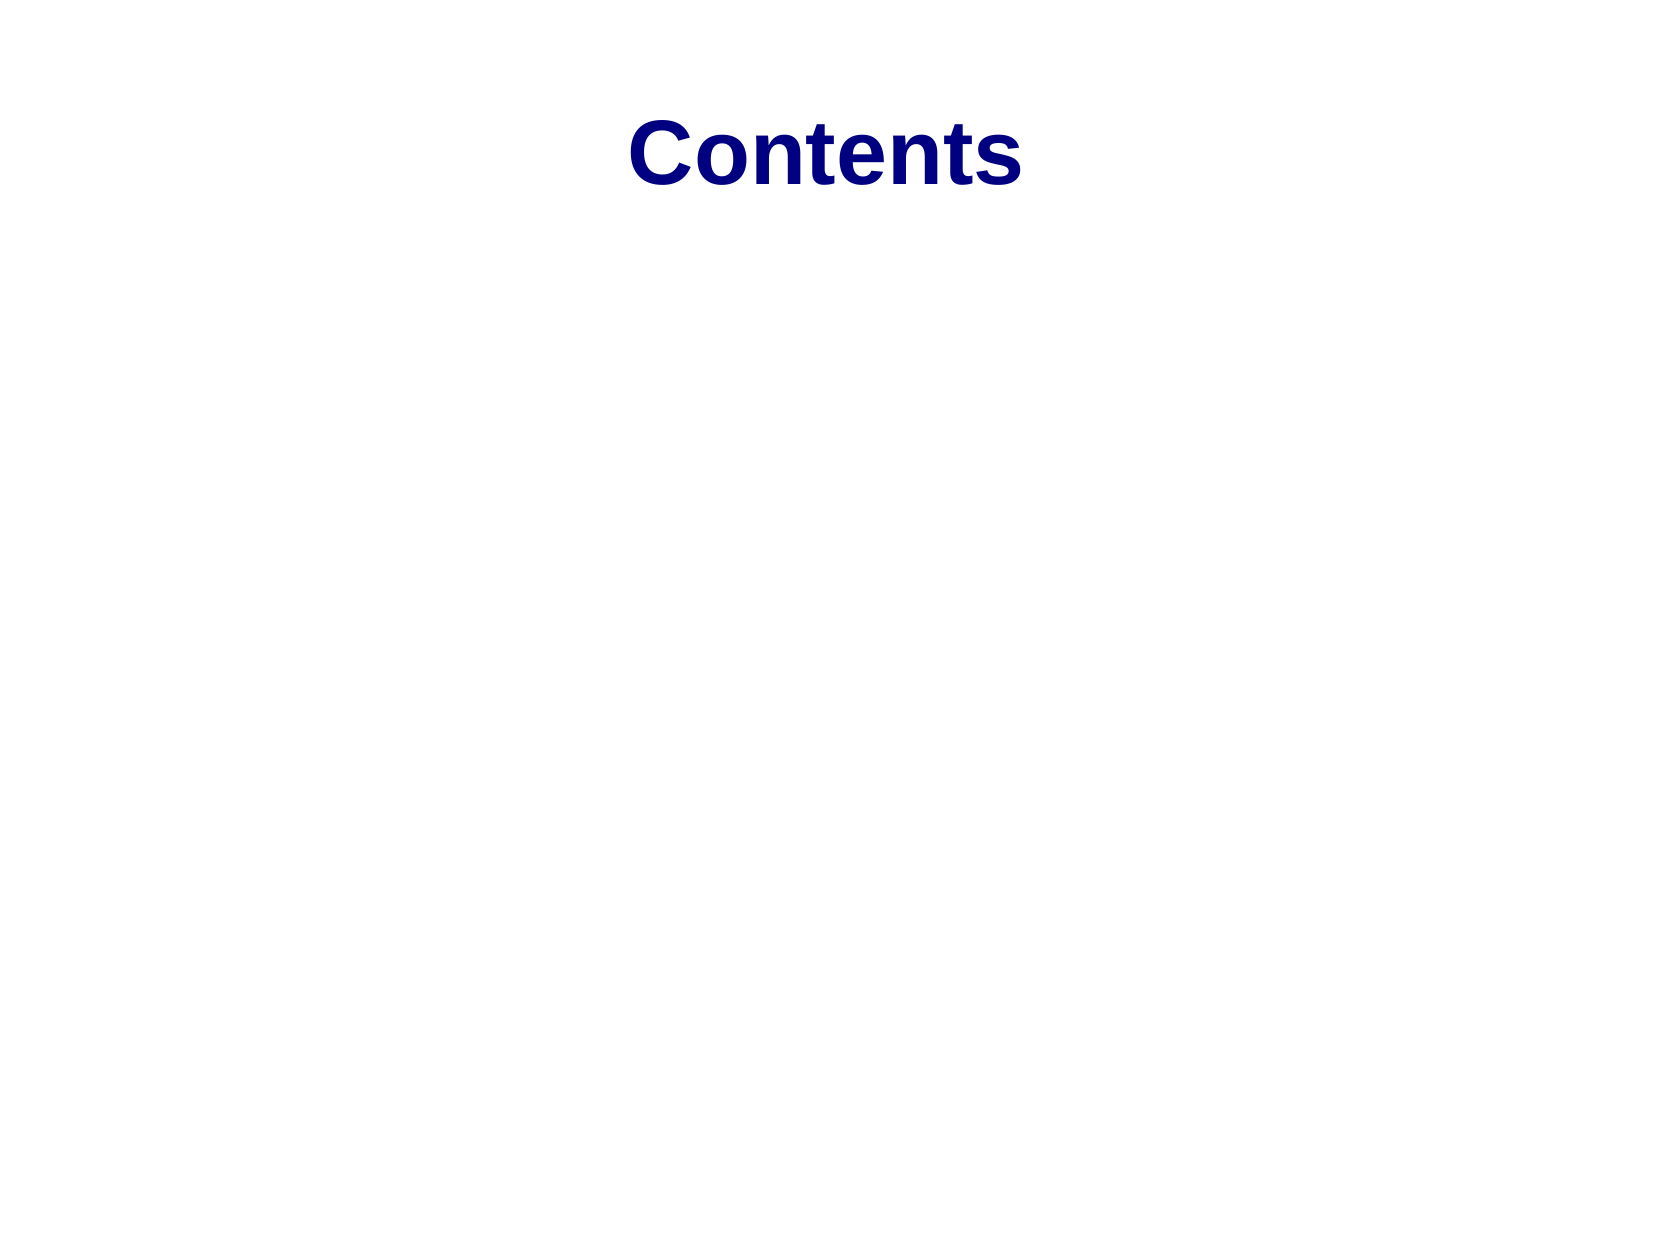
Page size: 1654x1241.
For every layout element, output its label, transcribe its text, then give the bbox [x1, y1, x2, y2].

title Contents [82, 49, 1571, 257]
